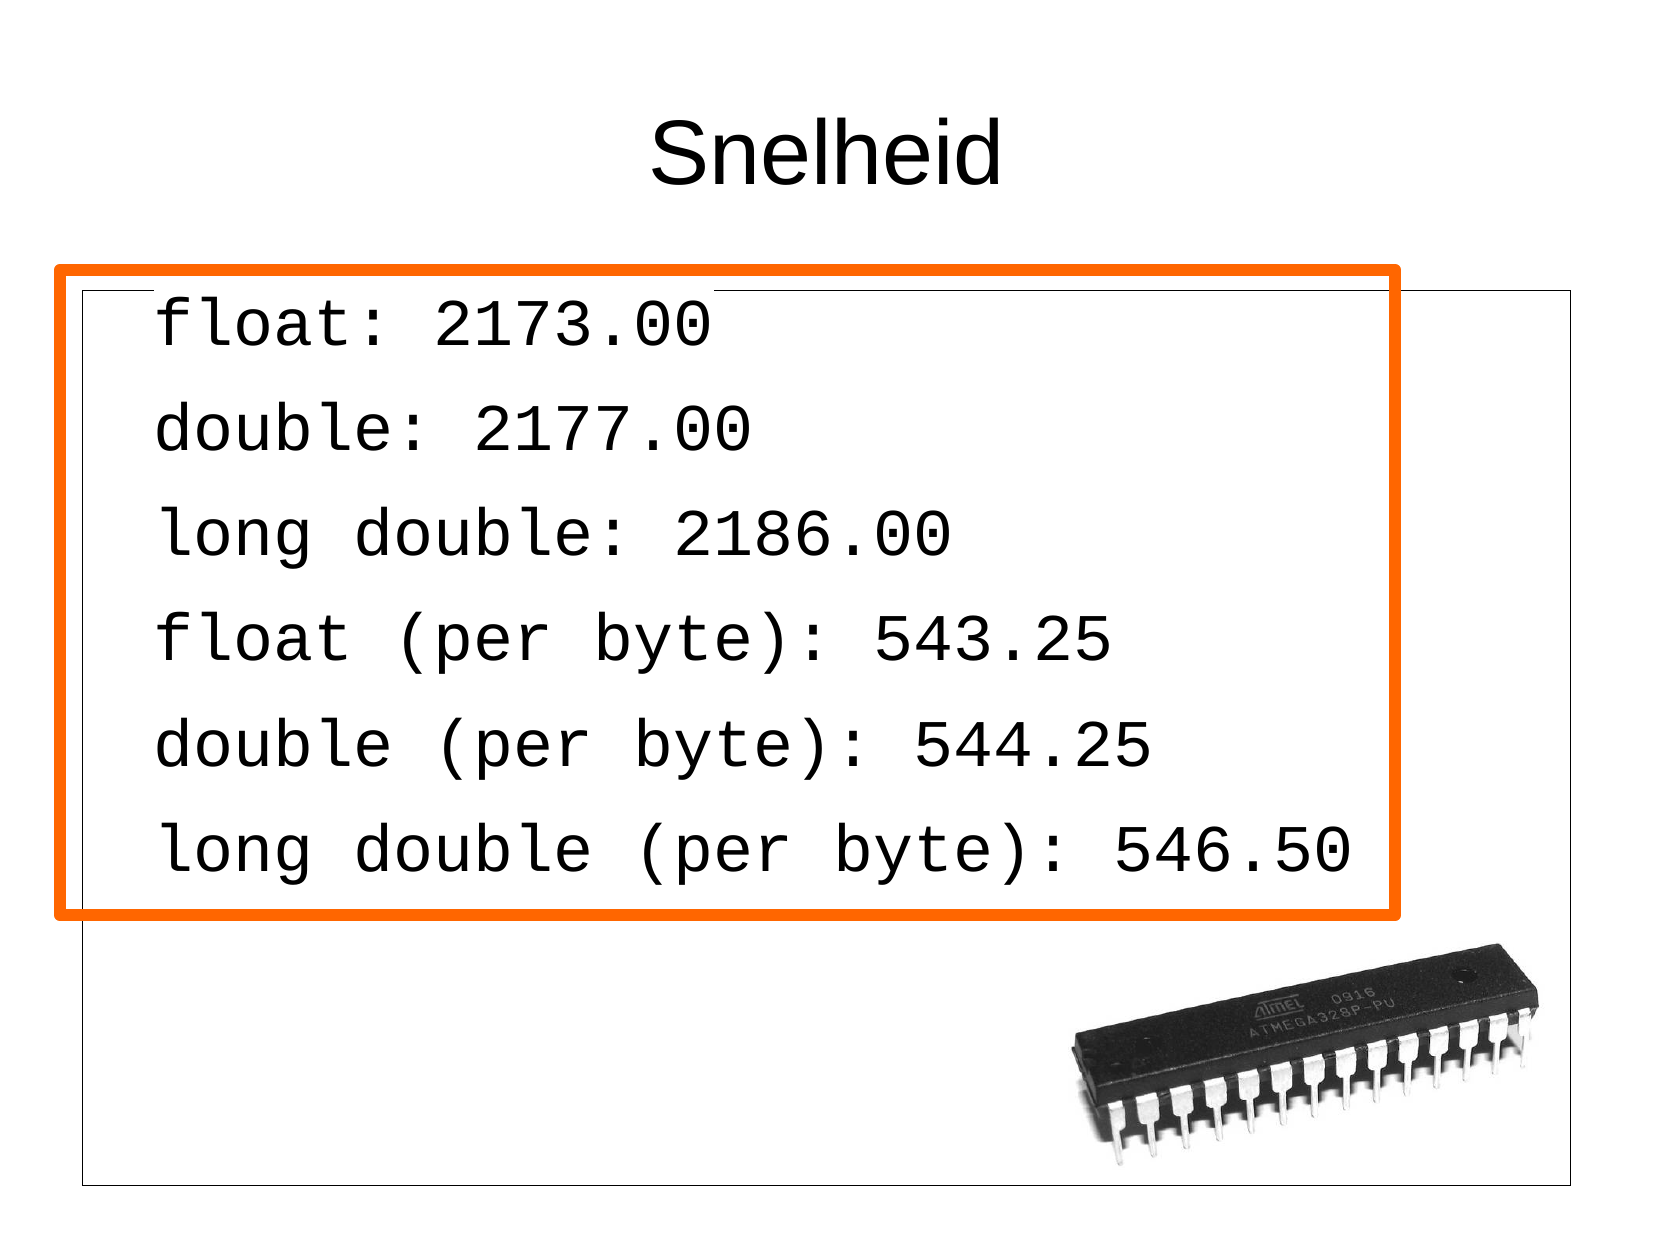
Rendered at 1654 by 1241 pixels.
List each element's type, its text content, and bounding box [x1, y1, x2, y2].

picture [1068, 934, 1546, 1171]
text_box [60, 270, 1396, 916]
list float: 2173.00 double: 2177.00 long double: 2186.00 float (per byte): 543.25 double (per byte): 544.25 long double (per byte): 546.50 [82, 290, 1571, 1186]
title Snelheid [82, 49, 1571, 257]
